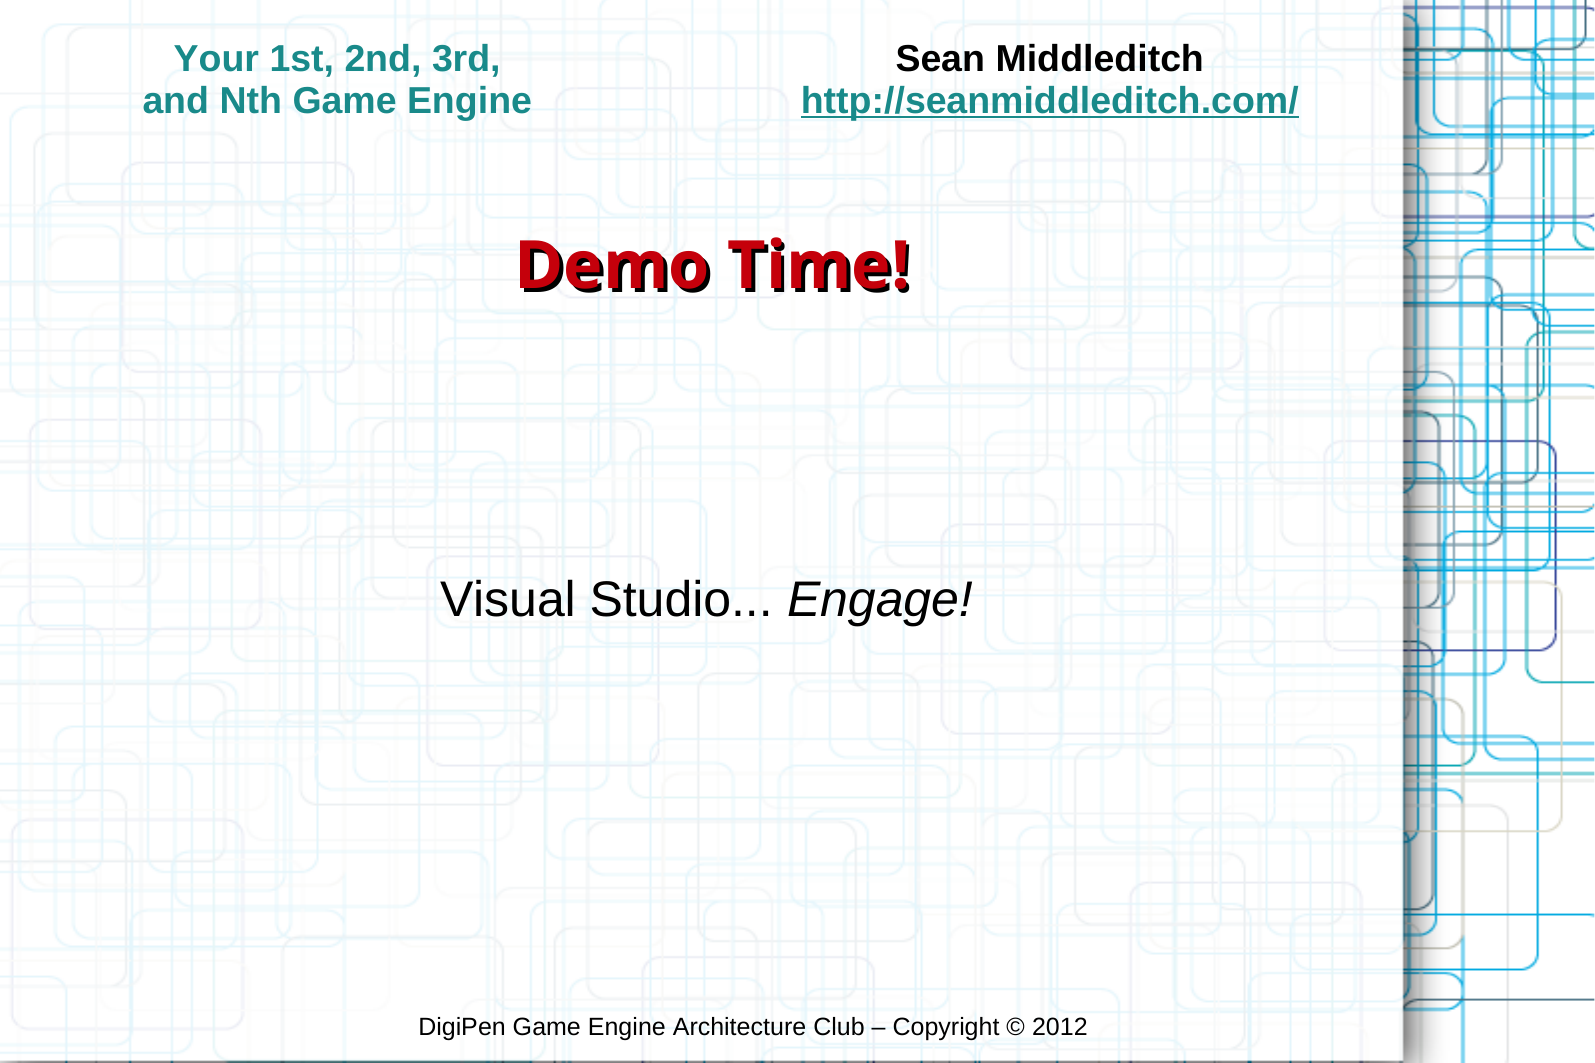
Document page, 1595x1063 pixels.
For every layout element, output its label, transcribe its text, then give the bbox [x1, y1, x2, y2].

list DigiPen Game Engine Architecture Club – Copyright © 2012 [75, 1012, 1363, 1051]
list Your 1st, 2nd, 3rd, and Nth Game Engine [75, 37, 601, 151]
title Demo Time! [75, 225, 1351, 301]
list Sean Middleditch http://seanmiddleditch.com/ [787, 37, 1313, 151]
list Visual Studio... Engage! [63, 337, 1351, 976]
picture [0, 0, 1595, 1063]
